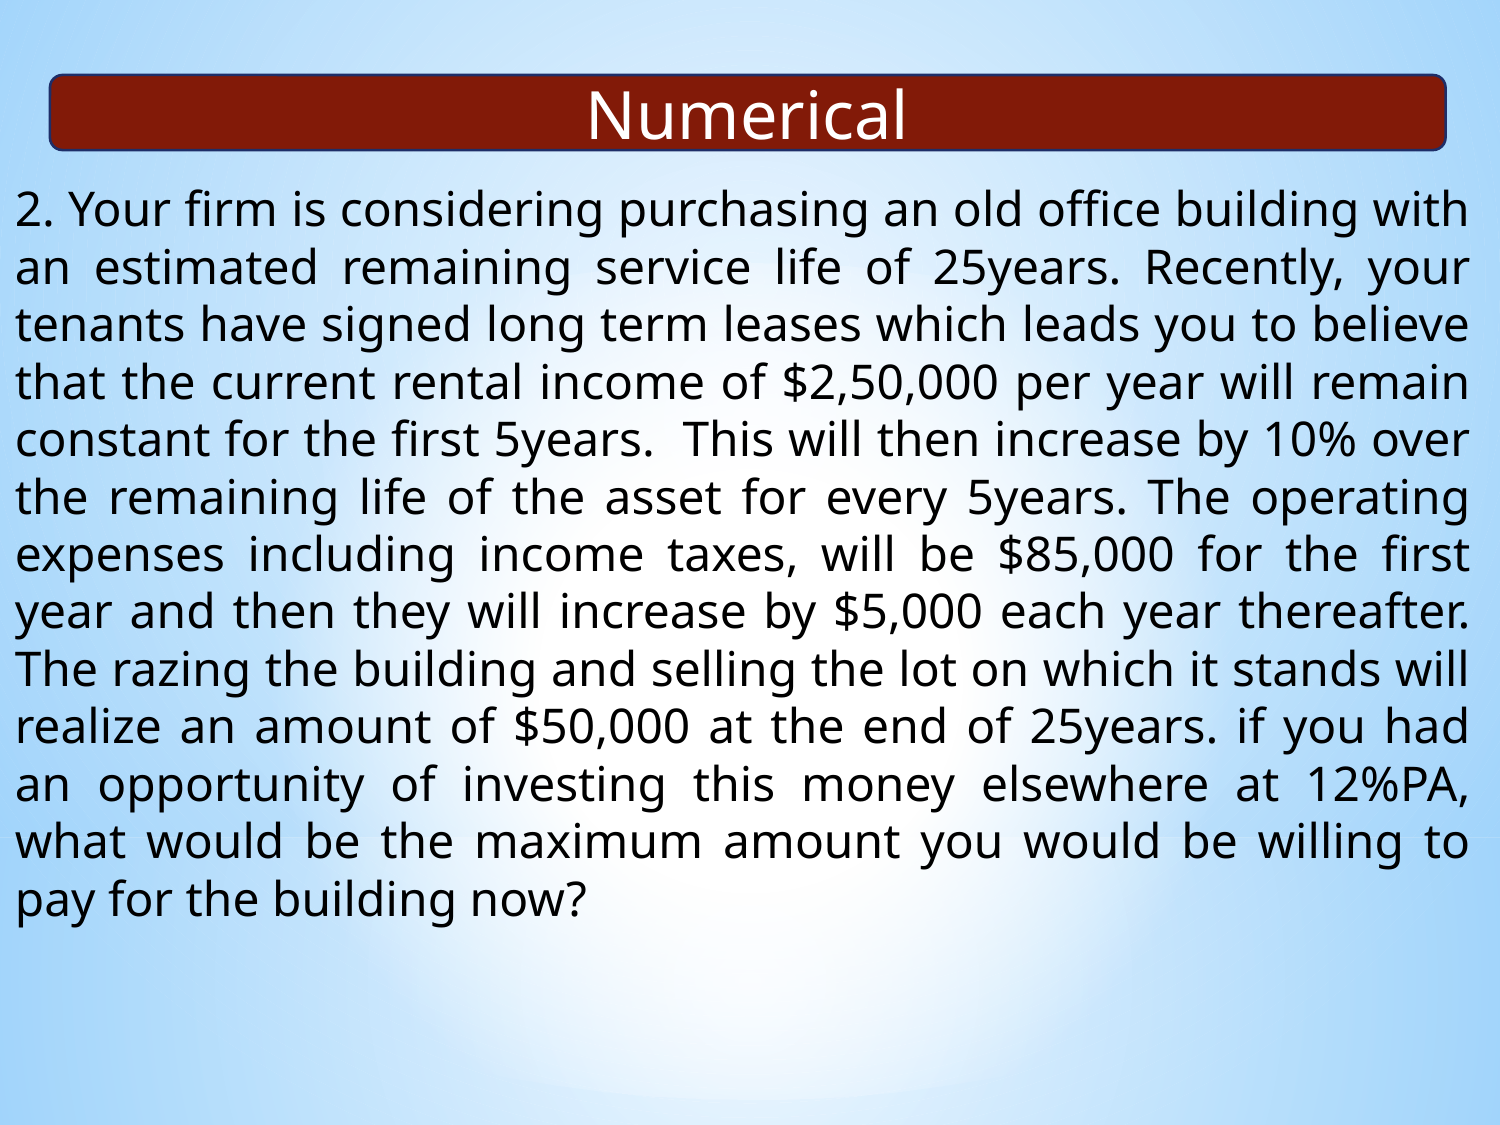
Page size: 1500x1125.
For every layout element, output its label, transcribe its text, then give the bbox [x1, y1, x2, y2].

text_box 2. Your firm is considering purchasing an old office building with an estimated remaining service life of 25years. Recently, your tenants have signed long term leases which leads you to believe that the current rental income of $2,50,000 per year will remain constant for the first 5years. This will then increase by 10% over the remaining life of the asset for every 5years. The operating expenses including income taxes, will be $85,000 for the first year and then they will increase by $5,000 each year thereafter. The razing the building and selling the lot on which it stands will realize an amount of $50,000 at the end of 25years. if you had an opportunity of investing this money elsewhere at 12%PA, what would be the maximum amount you would be willing to pay for the building now? [0, 37, 1488, 1125]
